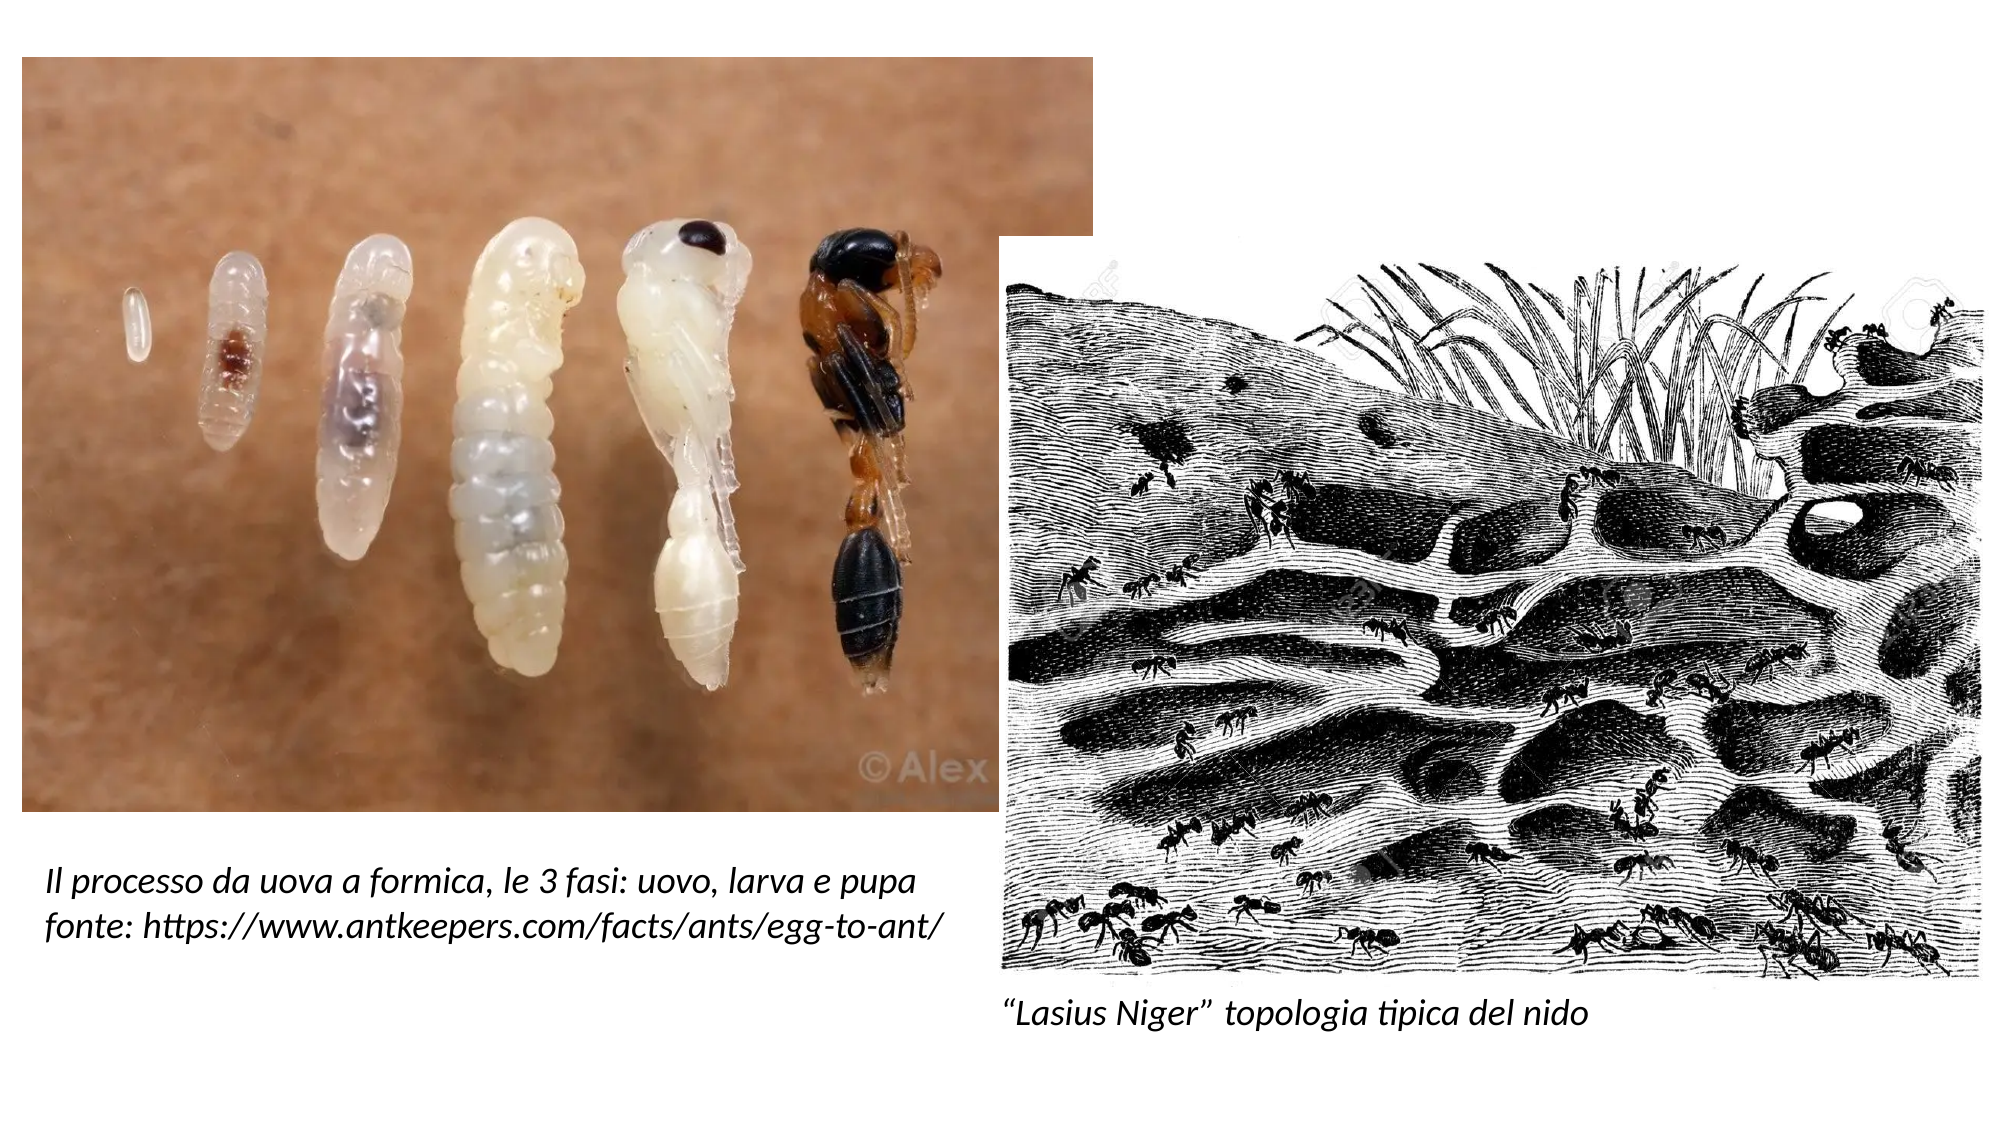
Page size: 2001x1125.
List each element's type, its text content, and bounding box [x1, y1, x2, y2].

text_box “Lasius Niger” topologia tipica del nido [984, 980, 1643, 1041]
text_box Il processo da uova a formica, le 3 fasi: uovo, larva e pupa fonte: https://www.antkeepers.com/facts/ants/egg-to-ant/ [29, 848, 987, 1000]
picture [22, 57, 1992, 990]
